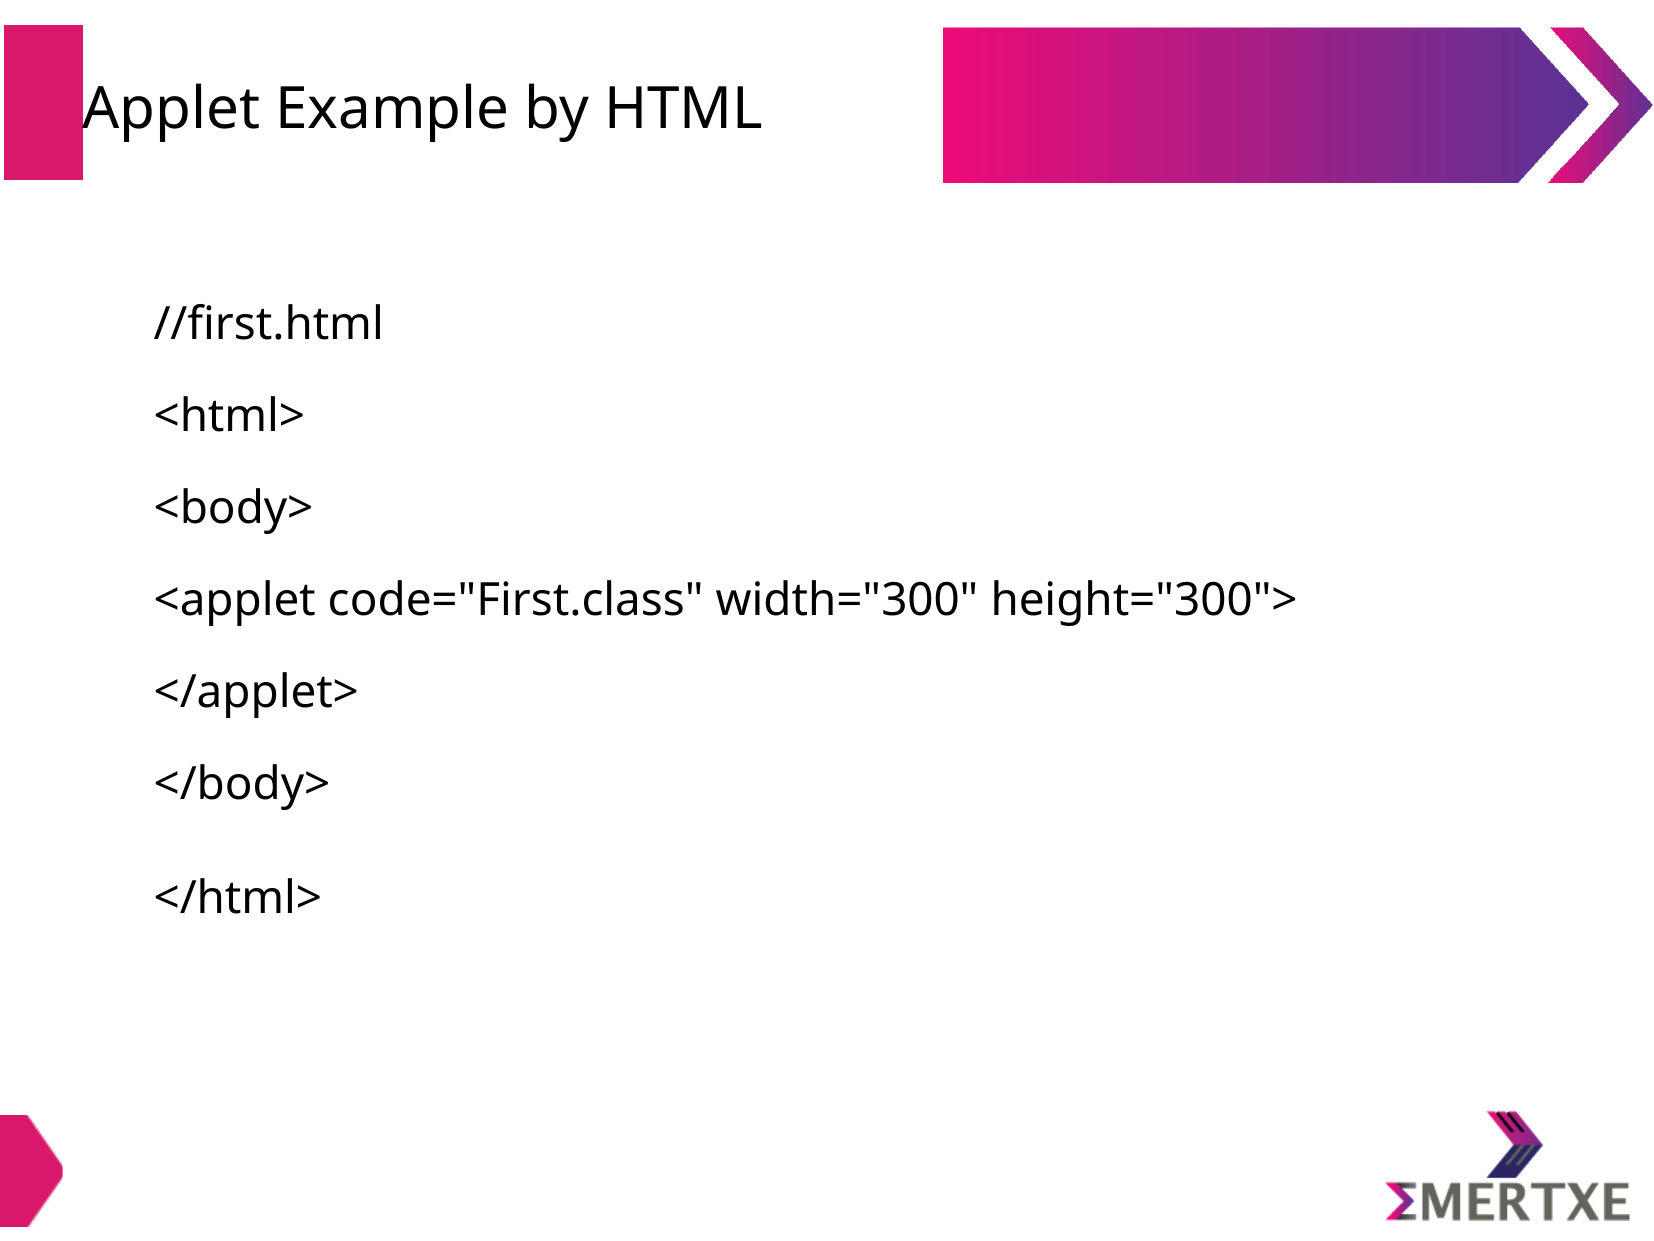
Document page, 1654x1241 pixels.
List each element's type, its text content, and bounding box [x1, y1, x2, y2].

picture [1571, 27, 1653, 183]
title Applet Example by HTML [82, 2, 1571, 210]
picture [1385, 1107, 1631, 1221]
list //first.html <html> <body> <applet code="First.class" width="300" height="300"> </applet> </body> </html> [82, 290, 1571, 1010]
